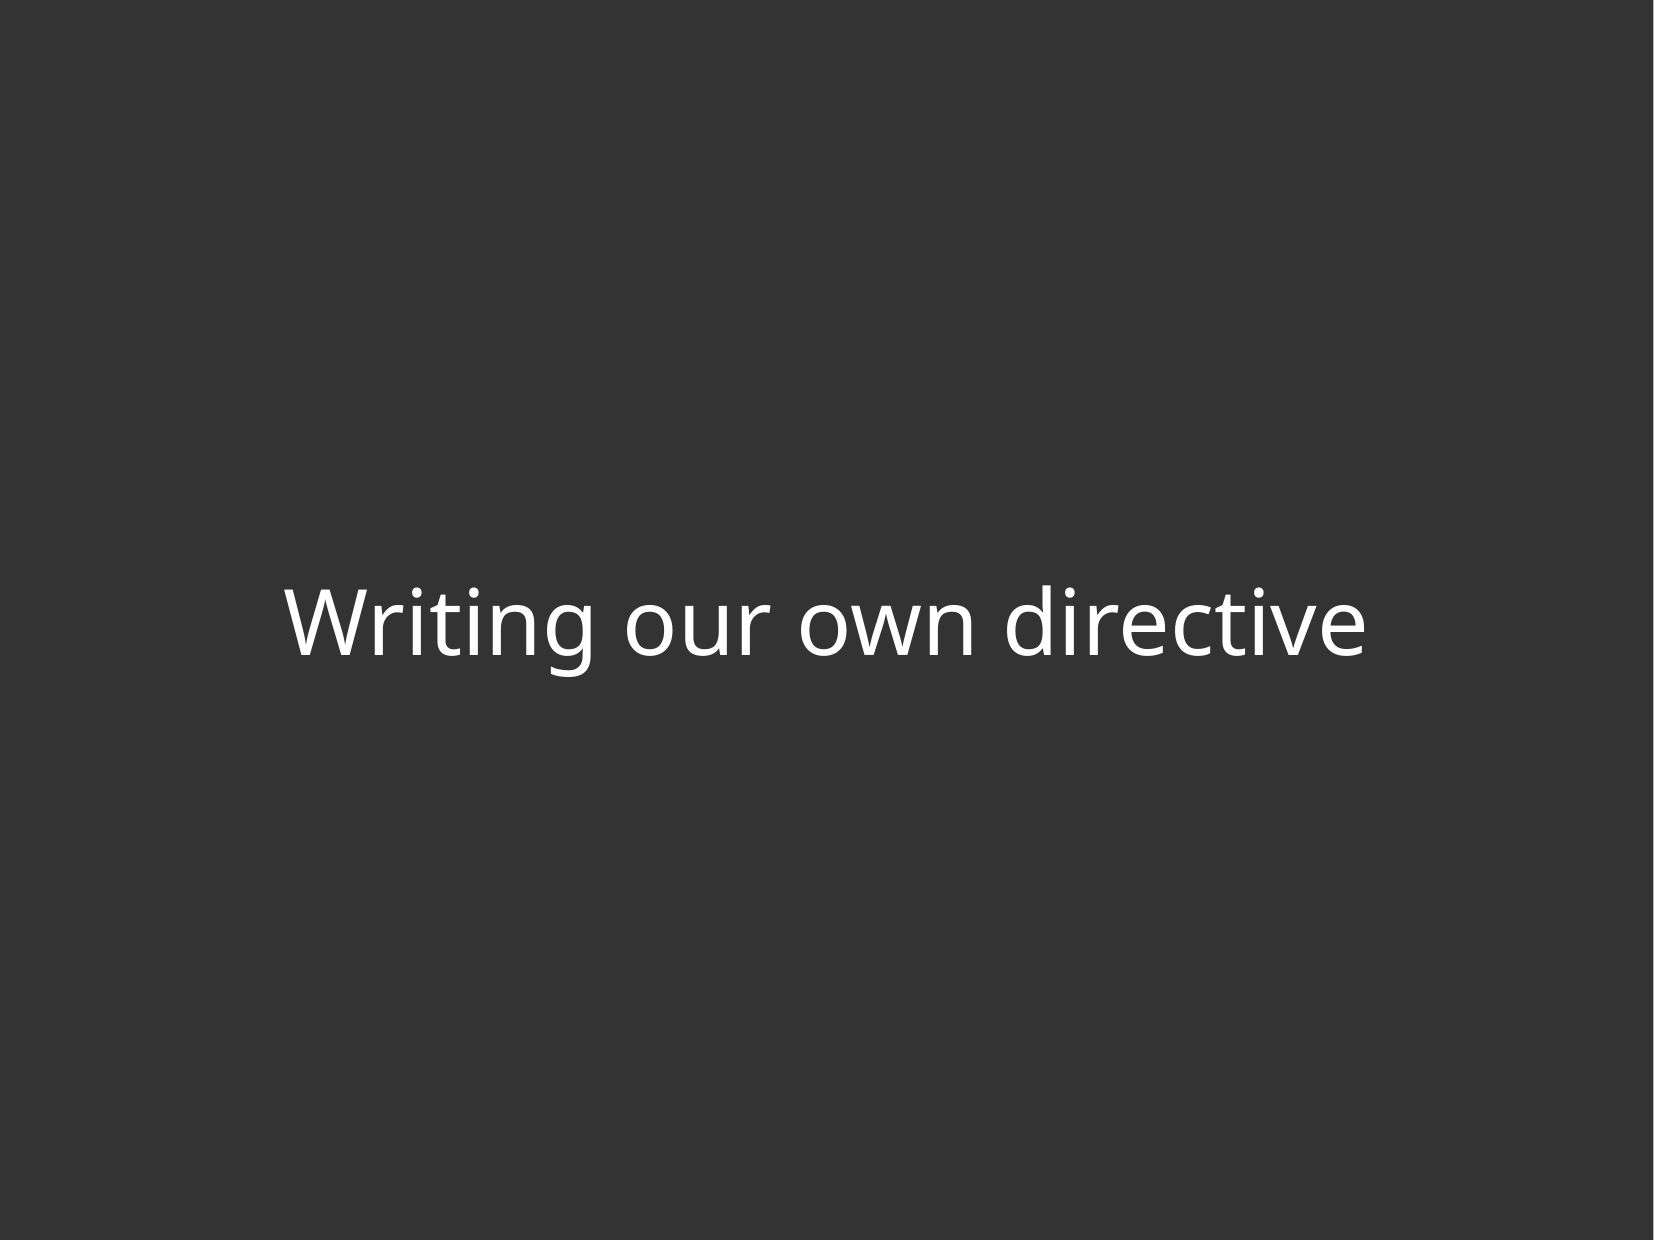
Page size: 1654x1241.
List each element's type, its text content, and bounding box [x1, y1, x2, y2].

subtitle Writing our own directive [82, 260, 1571, 980]
